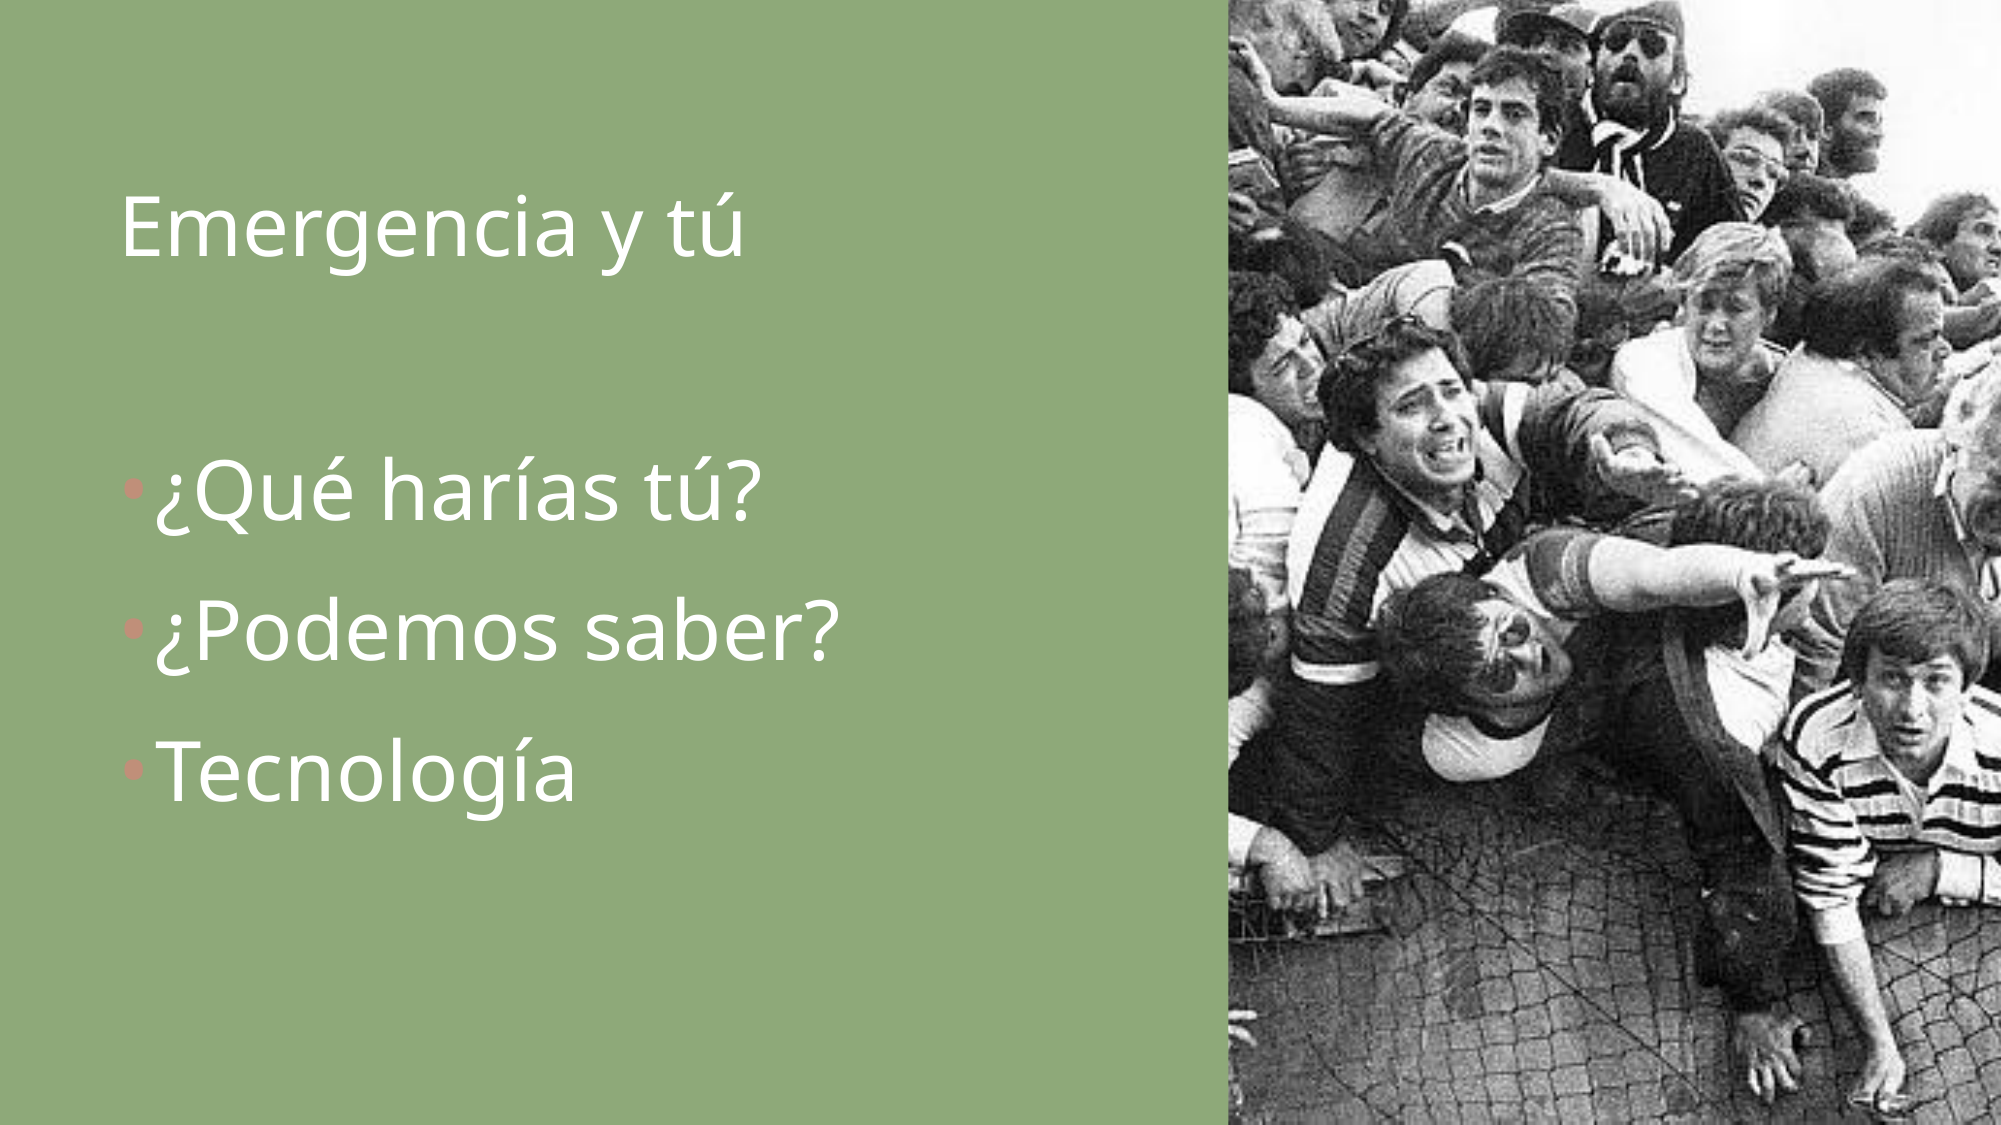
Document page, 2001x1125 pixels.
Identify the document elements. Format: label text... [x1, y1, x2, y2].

list ¿Qué harías tú? ¿Podemos saber? Tecnología [118, 416, 1254, 945]
picture [1228, 0, 2000, 1125]
text_box [0, 0, 1228, 1125]
title Emergencia y tú [118, 101, 1254, 344]
